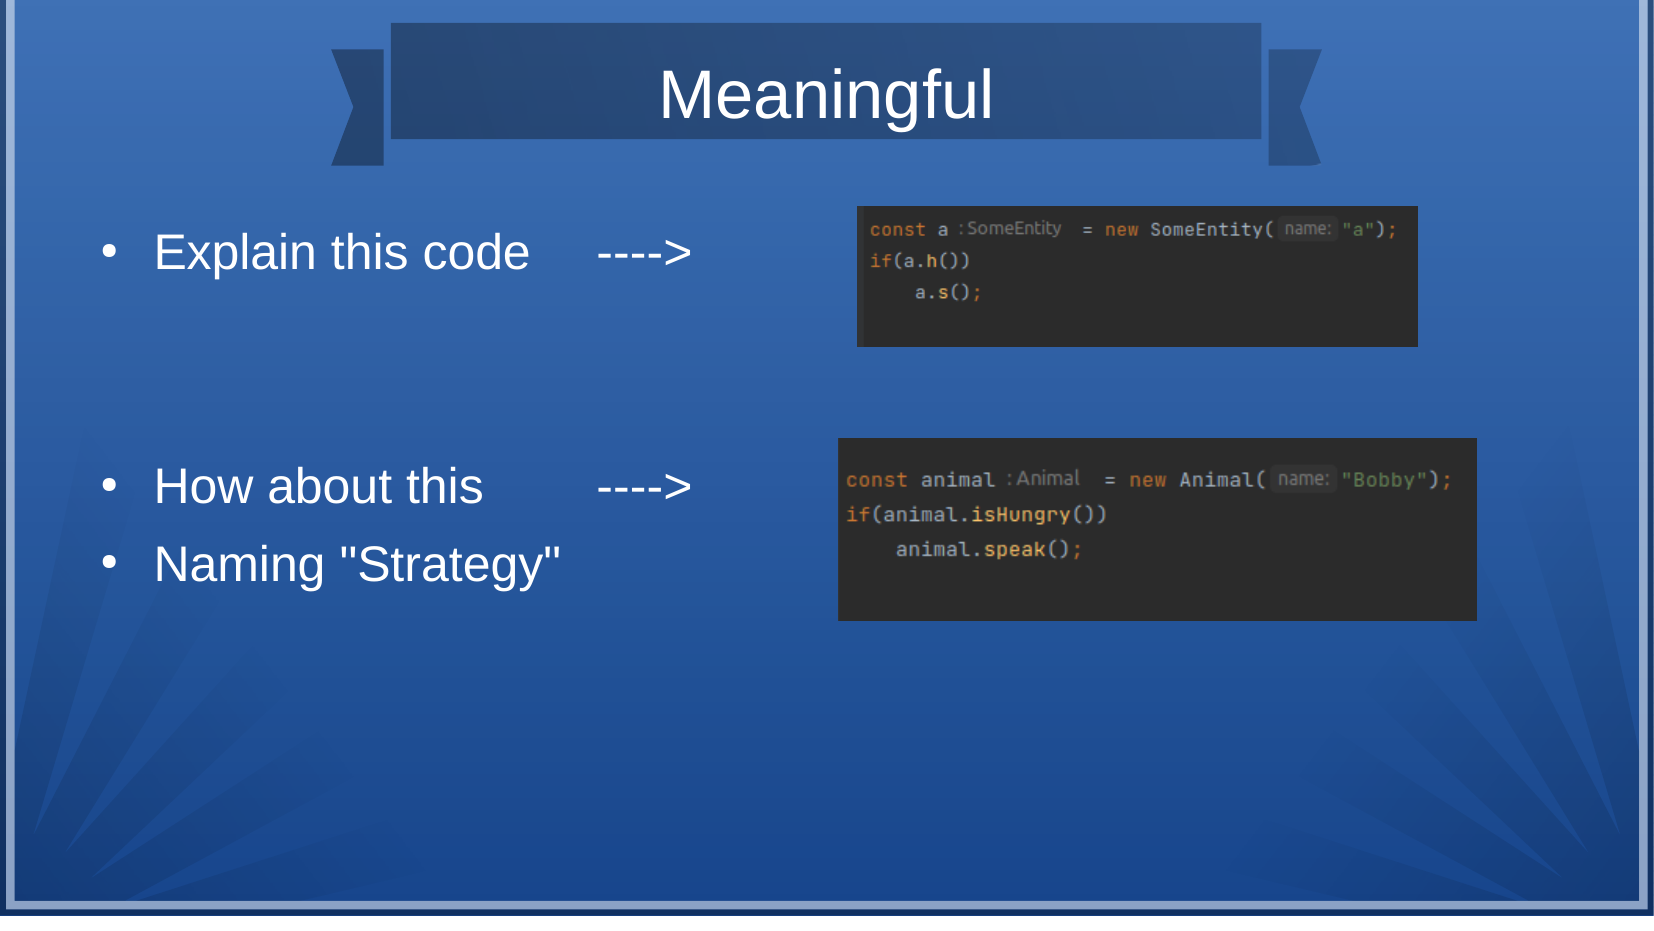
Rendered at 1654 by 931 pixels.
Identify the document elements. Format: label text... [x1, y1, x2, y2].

picture [838, 438, 1477, 621]
list Explain this code ----> How about this ----> Naming "Strategy" [82, 224, 1571, 848]
title Meaningful [389, 35, 1264, 154]
picture [857, 206, 1418, 347]
